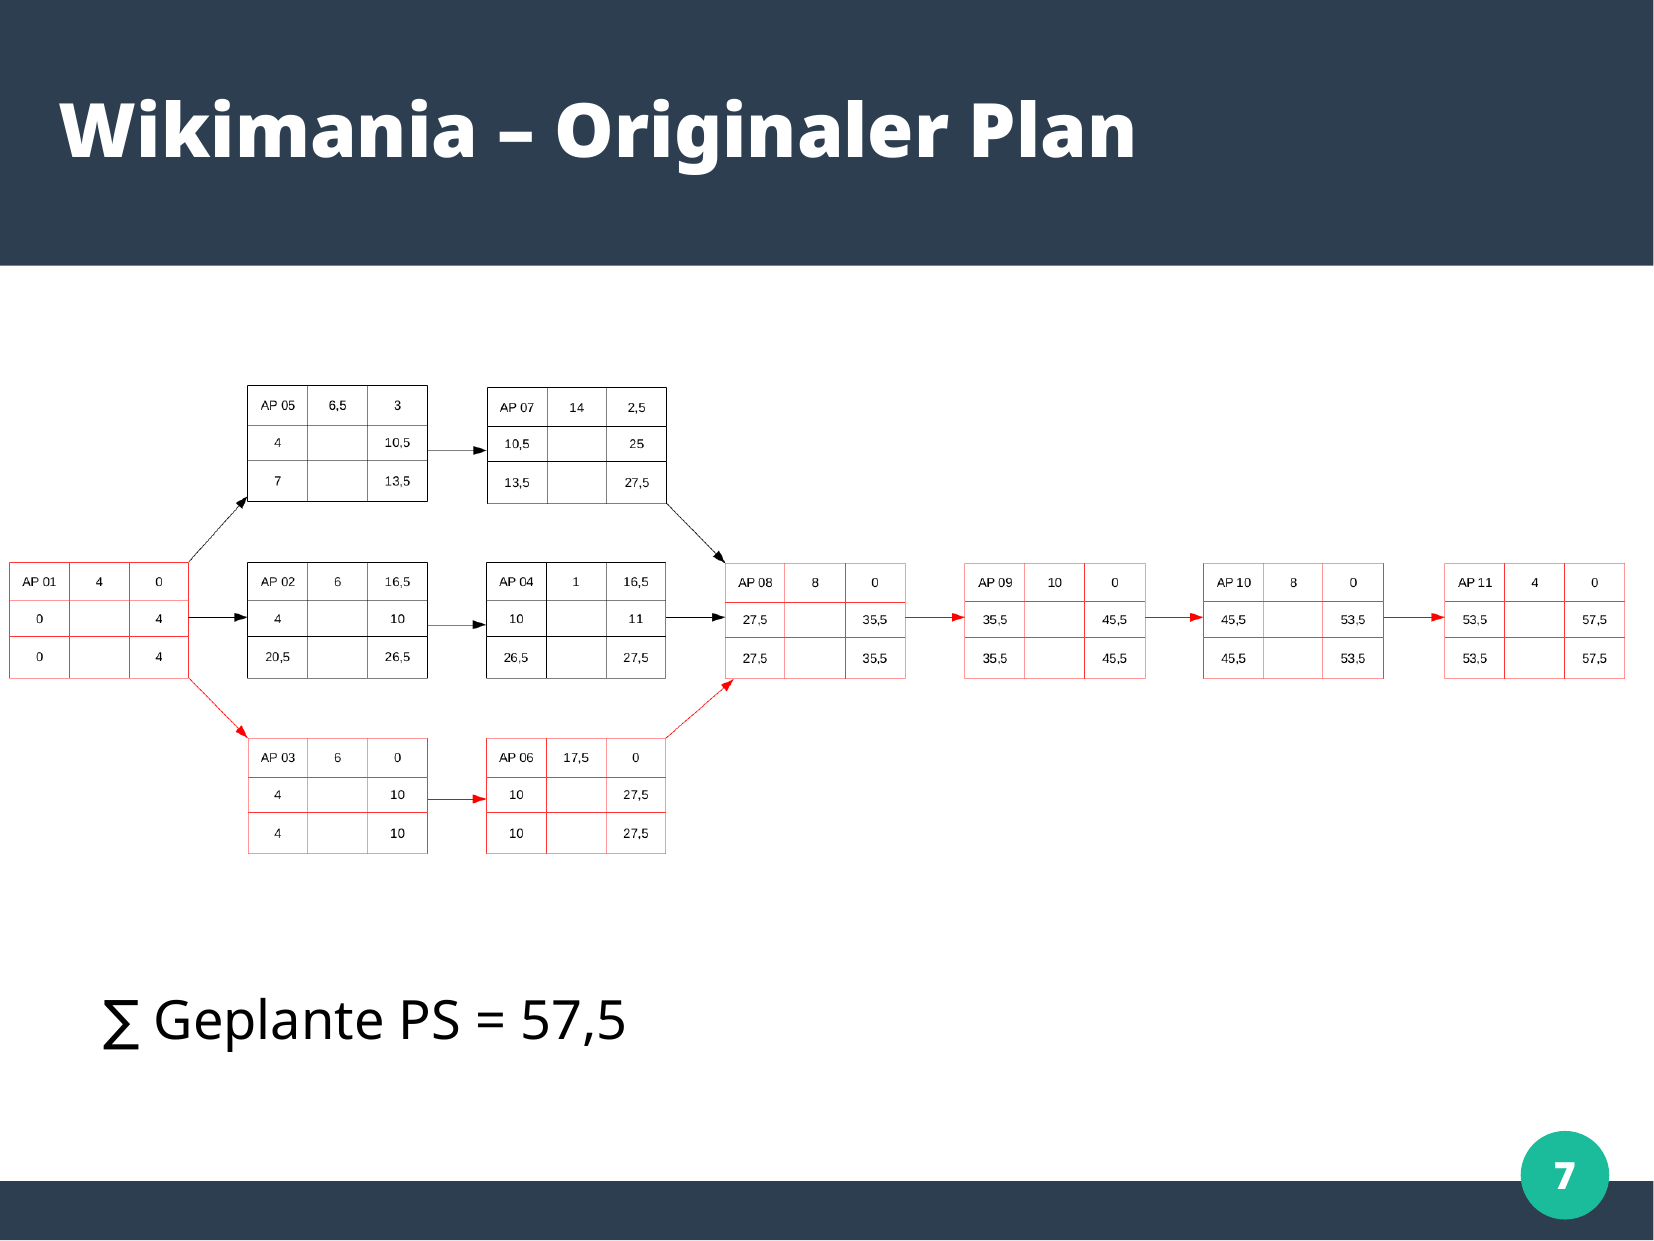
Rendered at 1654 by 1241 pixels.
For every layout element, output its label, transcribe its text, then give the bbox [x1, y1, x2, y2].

title Wikimania – Originaler Plan [59, 49, 1595, 207]
picture [9, 385, 1625, 854]
text_box ∑ Geplante PS = 57,5 [88, 974, 739, 1053]
